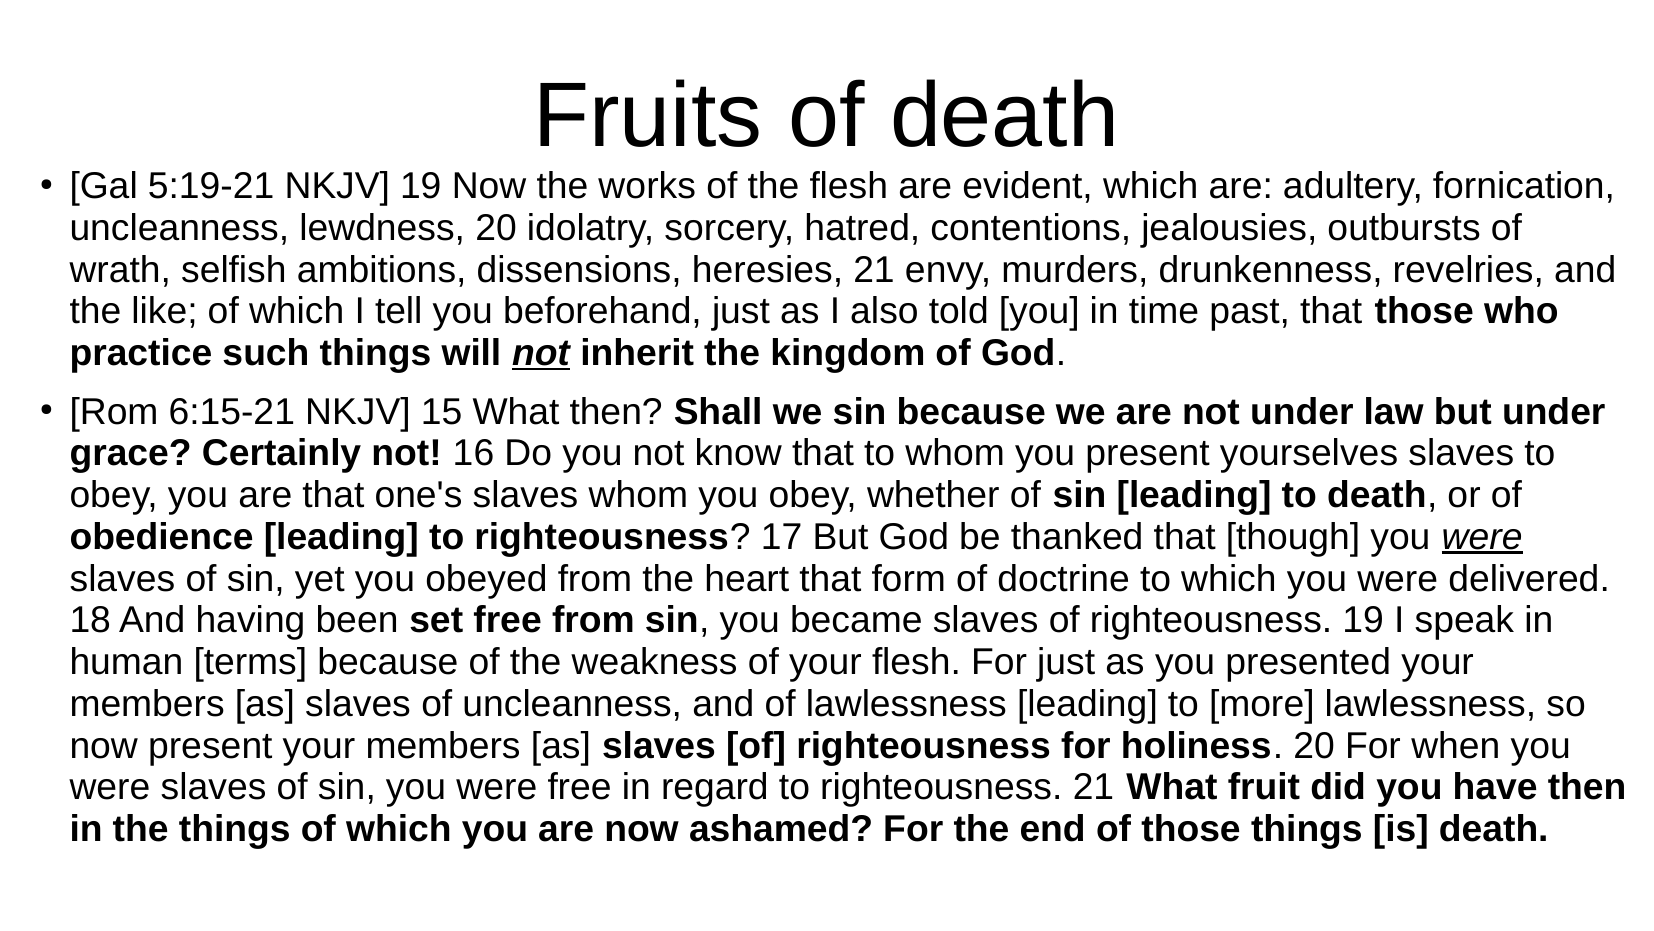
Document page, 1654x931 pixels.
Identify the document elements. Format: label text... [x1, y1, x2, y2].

title Fruits of death [82, 37, 1571, 165]
list [Gal 5:19-21 NKJV] 19 Now the works of the flesh are evident, which are: adultery, fornication, uncleanness, lewdness, 20 idolatry, sorcery, hatred, contentions, jealousies, outbursts of wrath, selfish ambitions, dissensions, heresies, 21 envy, murders, drunkenness, revelries, and the like; of which I tell you beforehand, just as I also told [you] in time past, that those who practice such things will not inherit the kingdom of God. [Rom 6:15-21 NKJV] 15 What then? Shall we sin because we are not under law but under grace? Certainly not! 16 Do you not know that to whom you present yourselves slaves to obey, you are that one's slaves whom you obey, whether of sin [leading] to death, or of obedience [leading] to righteousness? 17 But God be thanked that [though] you were slaves of sin, yet you obeyed from the heart that form of doctrine to which you were delivered. 18 And having been set free from sin, you became slaves of righteousness. 19 I speak in human [terms] because of the weakness of your flesh. For just as you presented your members [as] slaves of uncleanness, and of lawlessness [leading] to [more] lawlessness, so now present your members [as] slaves [of] righteousness for holiness. 20 For when you were slaves of sin, you were free in regard to righteousness. 21 What fruit did you have then in the things of which you are now ashamed? For the end of those things [is] death. [30, 165, 1636, 901]
